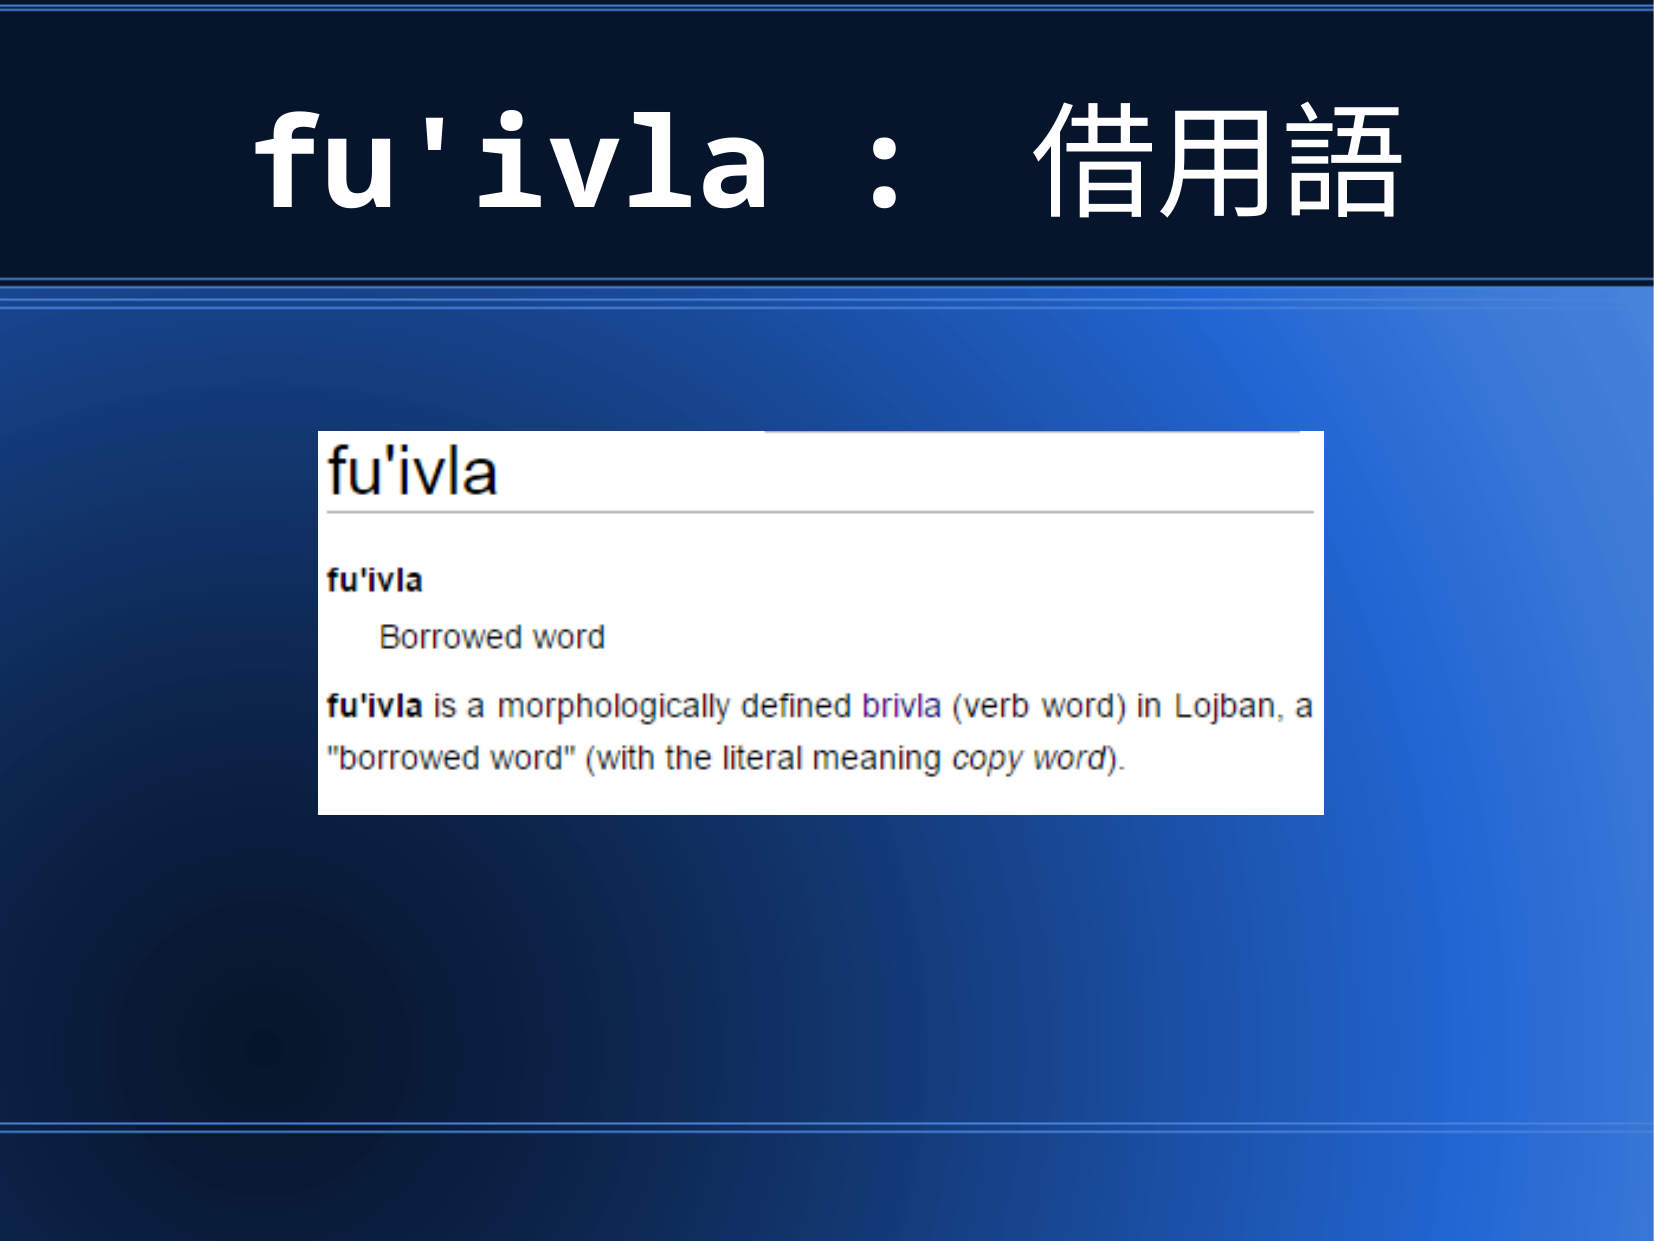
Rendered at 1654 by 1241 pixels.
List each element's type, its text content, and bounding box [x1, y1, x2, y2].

picture [0, 0, 1654, 1241]
title fu'ivla : 借用語 [82, 49, 1571, 257]
